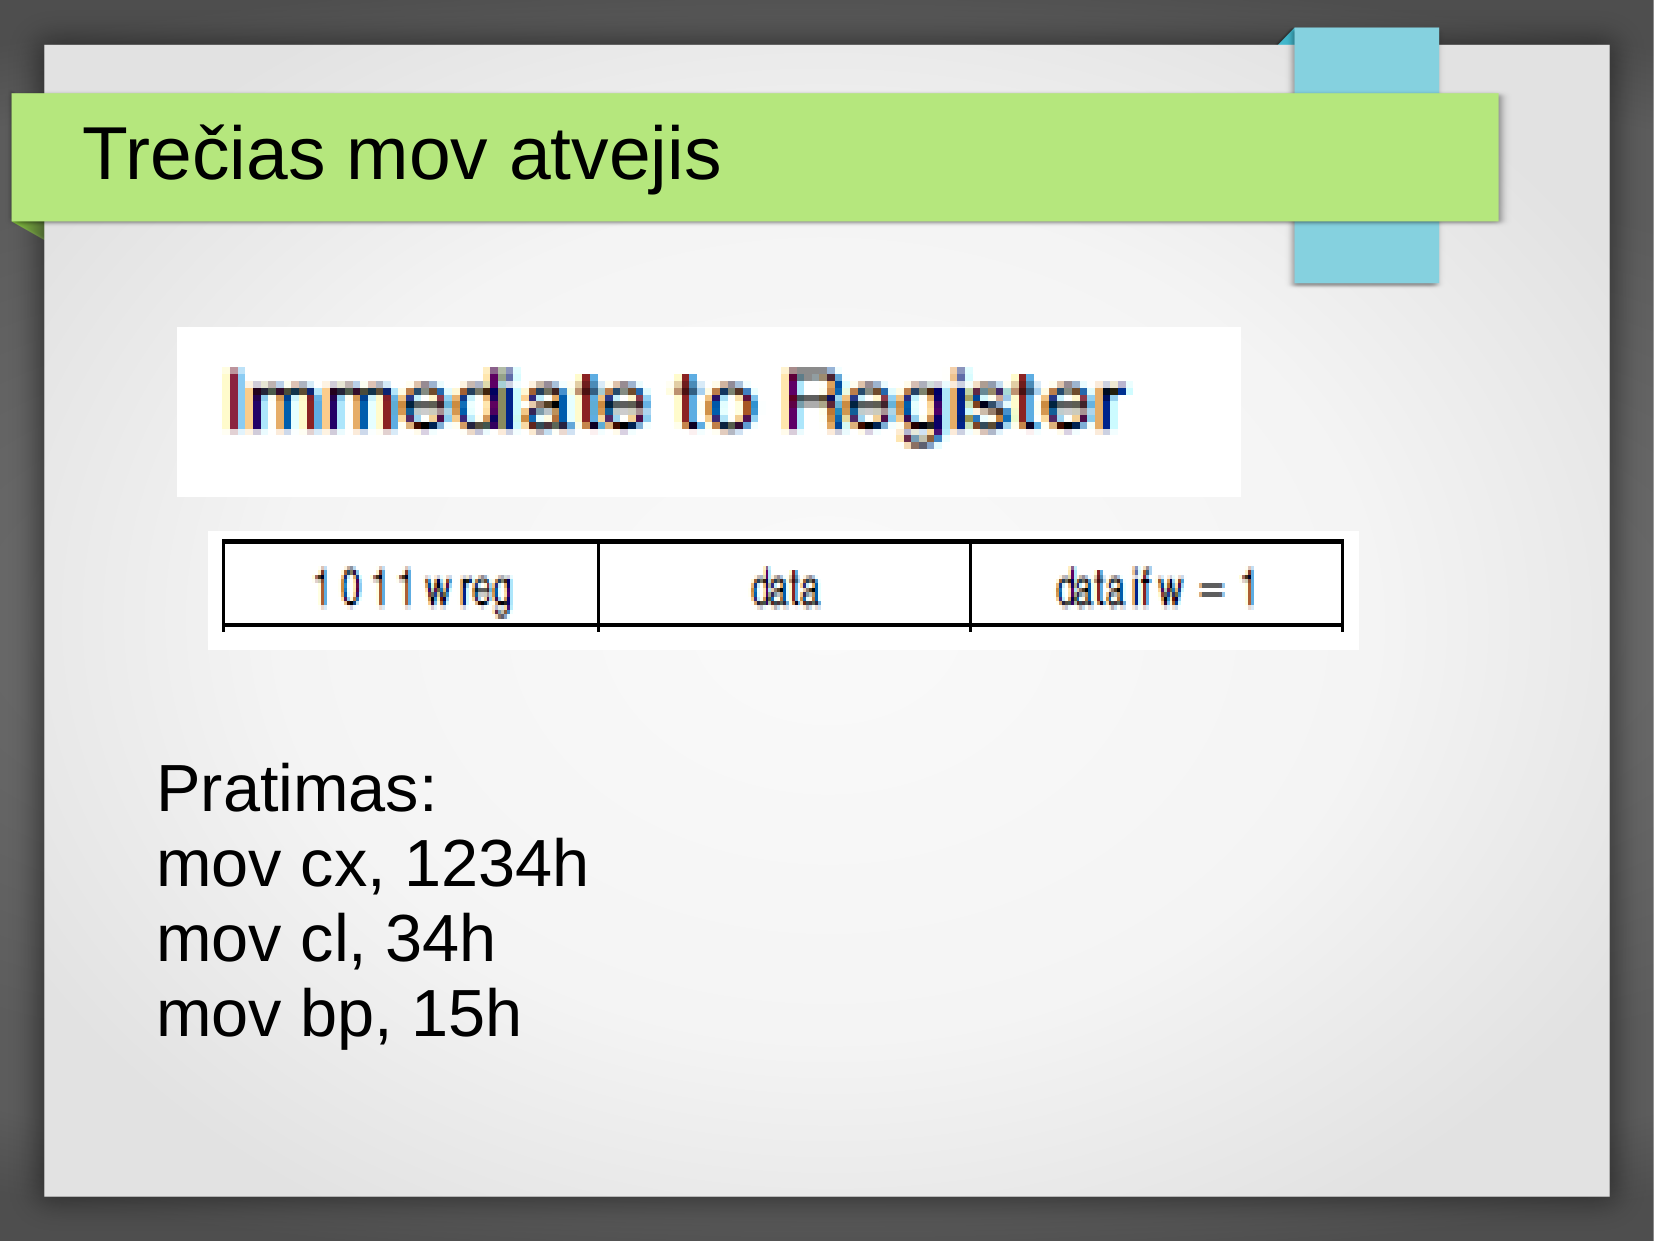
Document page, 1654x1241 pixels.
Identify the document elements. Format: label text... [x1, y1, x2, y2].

picture [0, 0, 1654, 1241]
title Trečias mov atvejis [82, 94, 1264, 213]
text_box Pratimas: mov cx, 1234h mov cl, 34h mov bp, 15h [141, 744, 1548, 1058]
